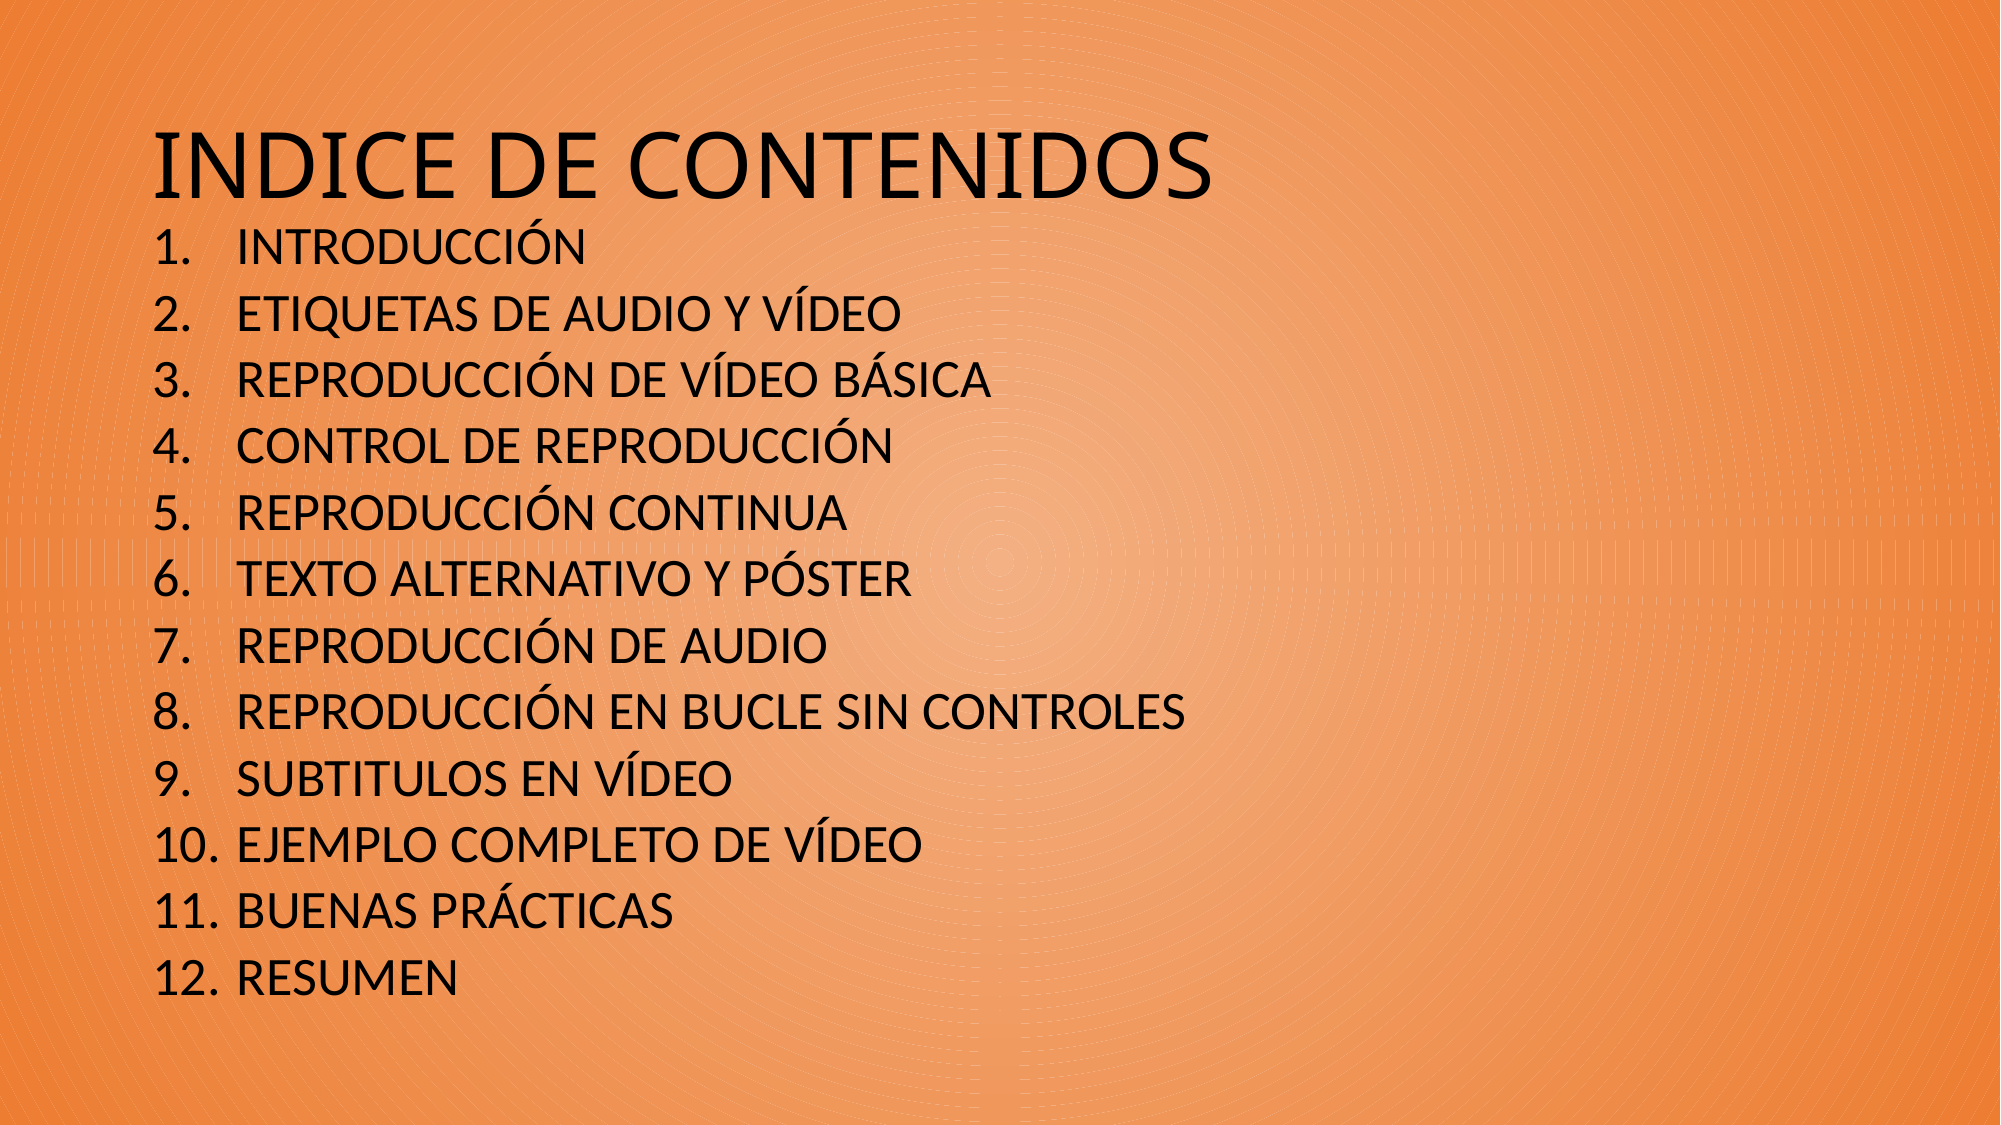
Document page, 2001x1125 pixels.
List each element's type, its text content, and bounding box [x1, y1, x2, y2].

title INDICE DE CONTENIDOS [137, 59, 1863, 221]
list INTRODUCCIÓN ETIQUETAS DE AUDIO Y VÍDEO REPRODUCCIÓN DE VÍDEO BÁSICA CONTROL DE REPRODUCCIÓN REPRODUCCIÓN CONTINUA TEXTO ALTERNATIVO Y PÓSTER REPRODUCCIÓN DE AUDIO REPRODUCCIÓN EN BUCLE SIN CONTROLES SUBTITULOS EN VÍDEO EJEMPLO COMPLETO DE VÍDEO BUENAS PRÁCTICAS RESUMEN [137, 221, 1863, 1066]
